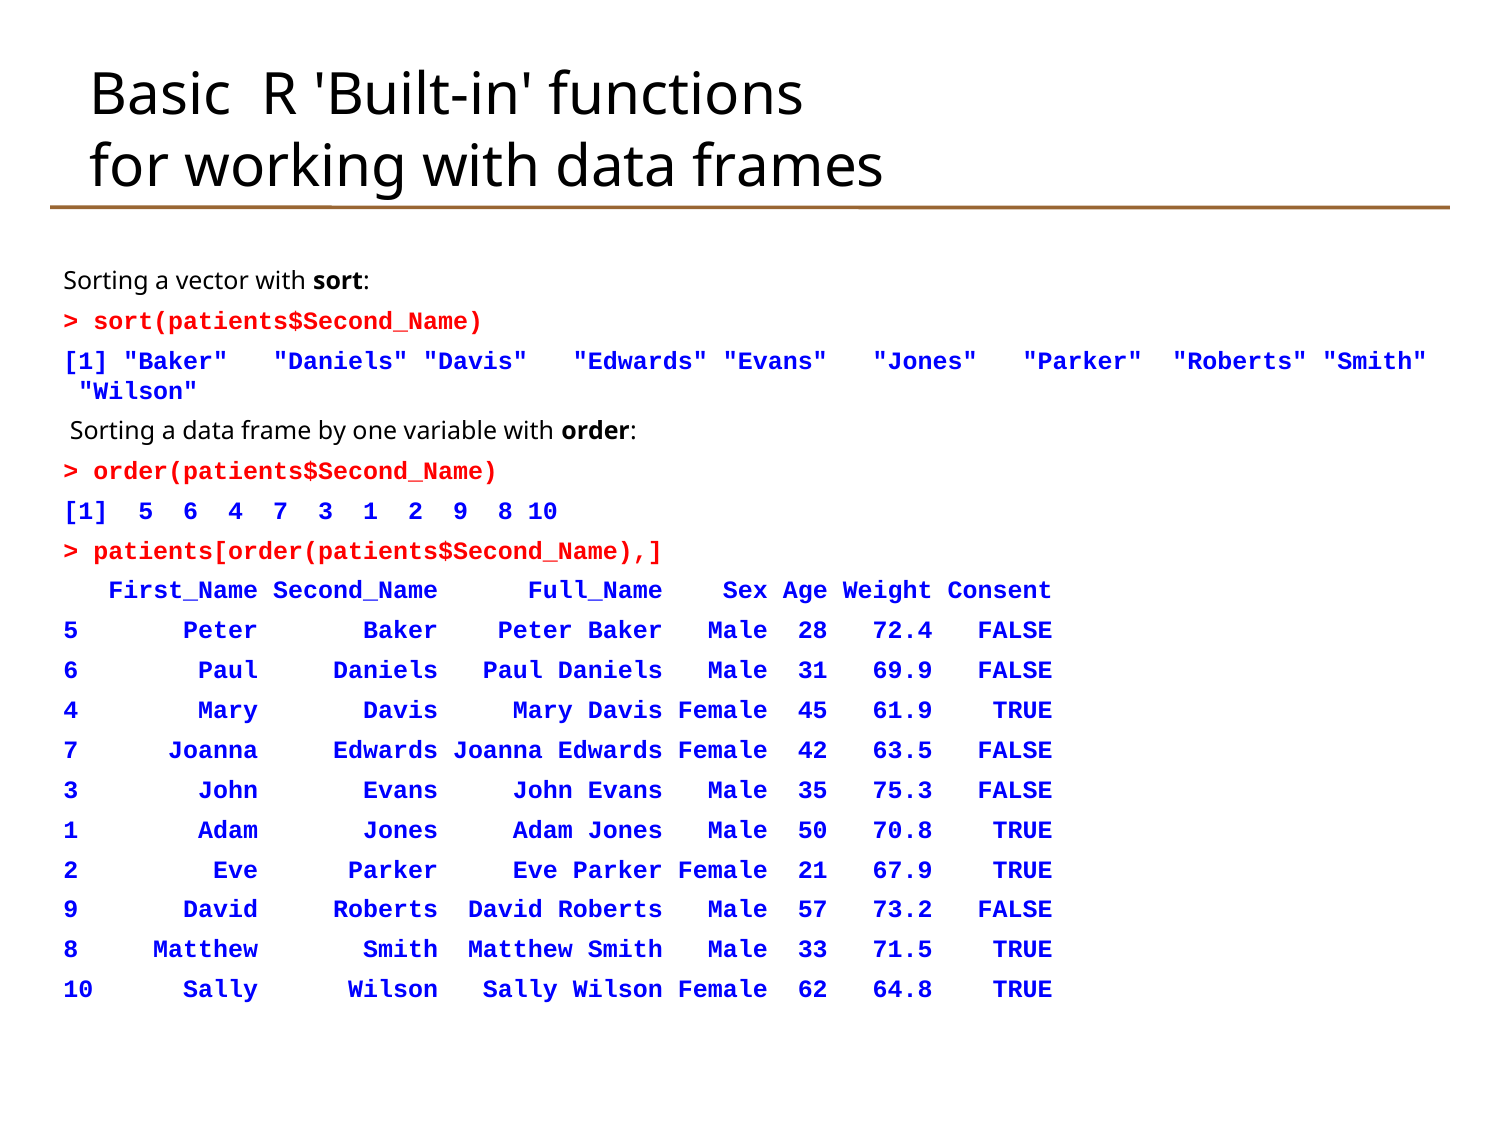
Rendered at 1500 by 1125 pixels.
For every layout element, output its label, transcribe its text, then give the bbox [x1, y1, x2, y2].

text_box Sorting a vector with sort: > sort(patients$Second_Name) [1] "Baker" "Daniels" "Davis" "Edwards" "Evans" "Jones" "Parker" "Roberts" "Smith" "Wilson" Sorting a data frame by one variable with order: > order(patients$Second_Name) [1] 5 6 4 7 3 1 2 9 8 10 > patients[order(patients$Second_Name),] First_Name Second_Name Full_Name Sex Age Weight Consent 5 Peter Baker Peter Baker Male 28 72.4 FALSE 6 Paul Daniels Paul Daniels Male 31 69.9 FALSE 4 Mary Davis Mary Davis Female 45 61.9 TRUE 7 Joanna Edwards Joanna Edwards Female 42 63.5 FALSE 3 John Evans John Evans Male 35 75.3 FALSE 1 Adam Jones Adam Jones Male 50 70.8 TRUE 2 Eve Parker Eve Parker Female 21 67.9 TRUE 9 David Roberts David Roberts Male 57 73.2 FALSE 8 Matthew Smith Matthew Smith Male 33 71.5 TRUE 10 Sally Wilson Sally Wilson Female 62 64.8 TRUE [48, 220, 1471, 1086]
text_box Basic R 'Built-in' functions for working with data frames [75, 32, 1425, 220]
